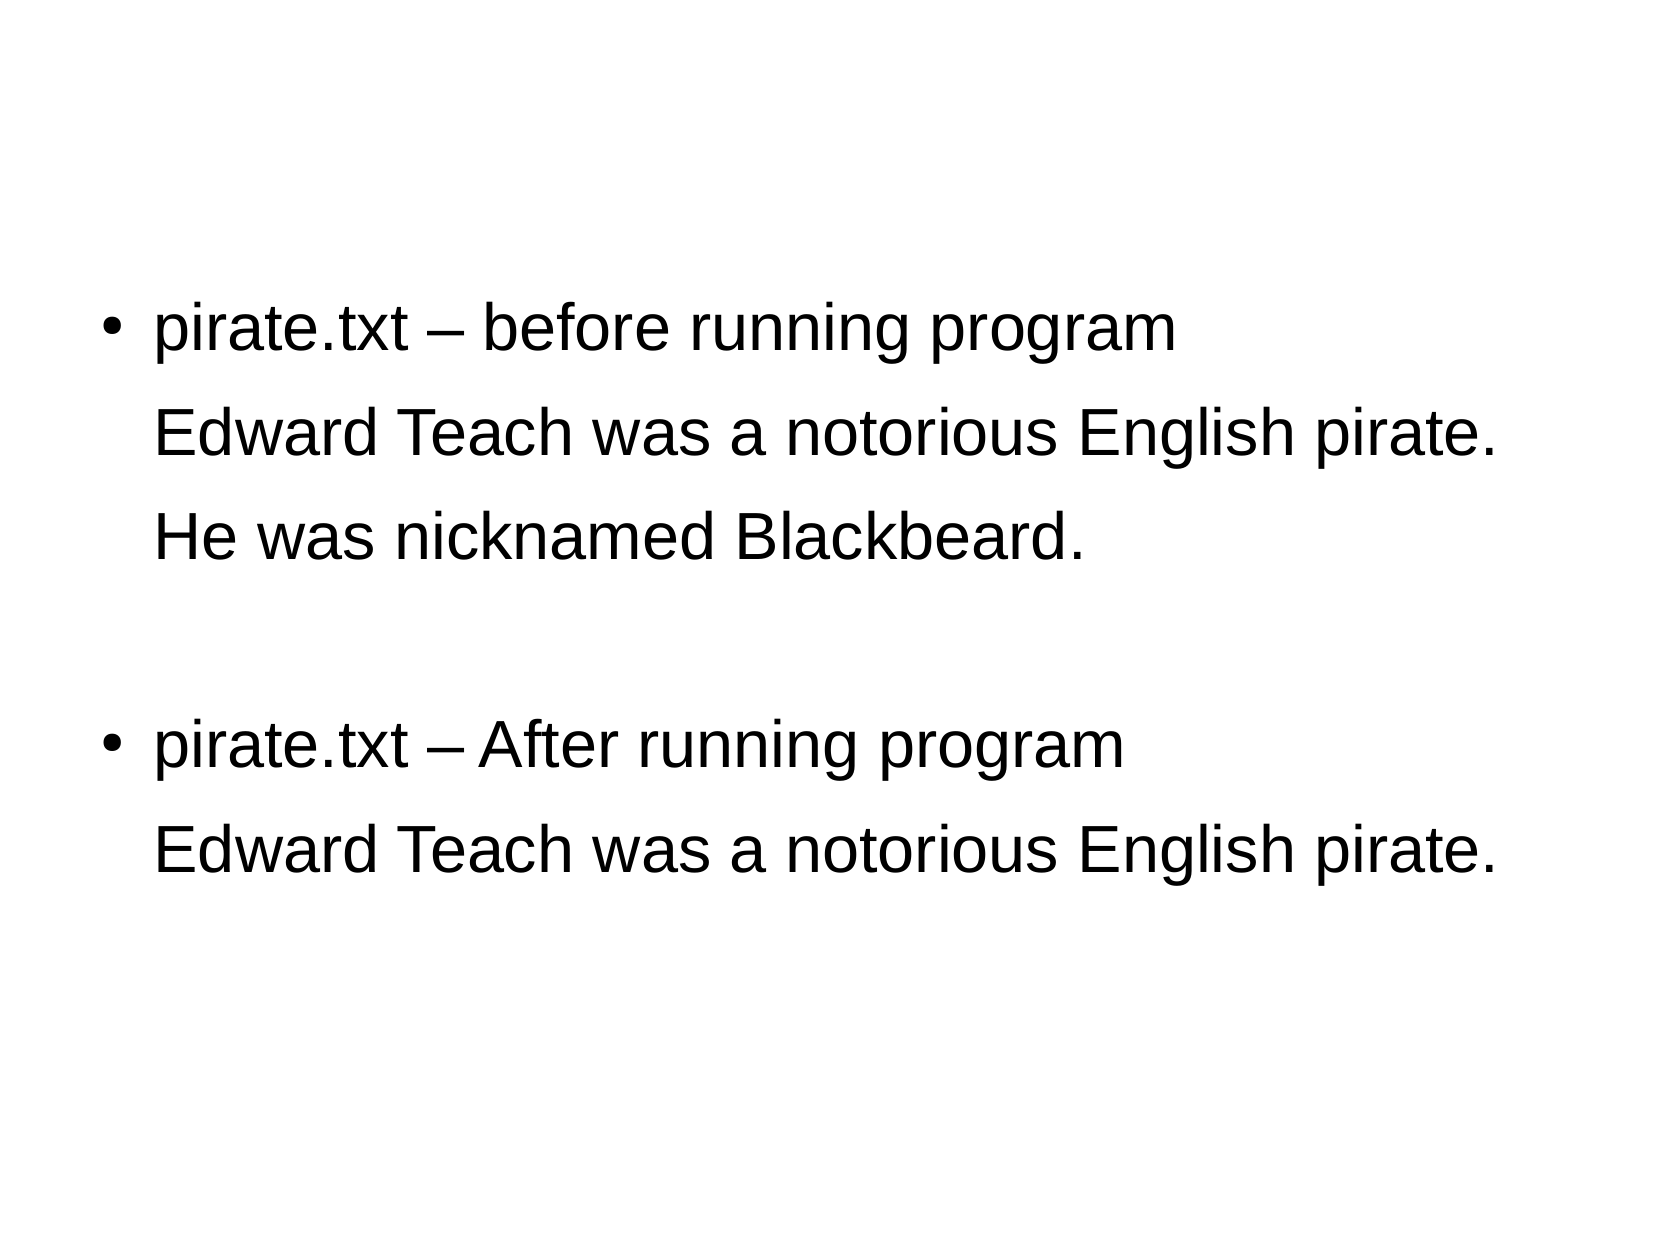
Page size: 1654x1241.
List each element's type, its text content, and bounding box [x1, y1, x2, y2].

list pirate.txt – before running program Edward Teach was a notorious English pirate. He was nicknamed Blackbeard. pirate.txt – After running program Edward Teach was a notorious English pirate. [82, 290, 1571, 1010]
